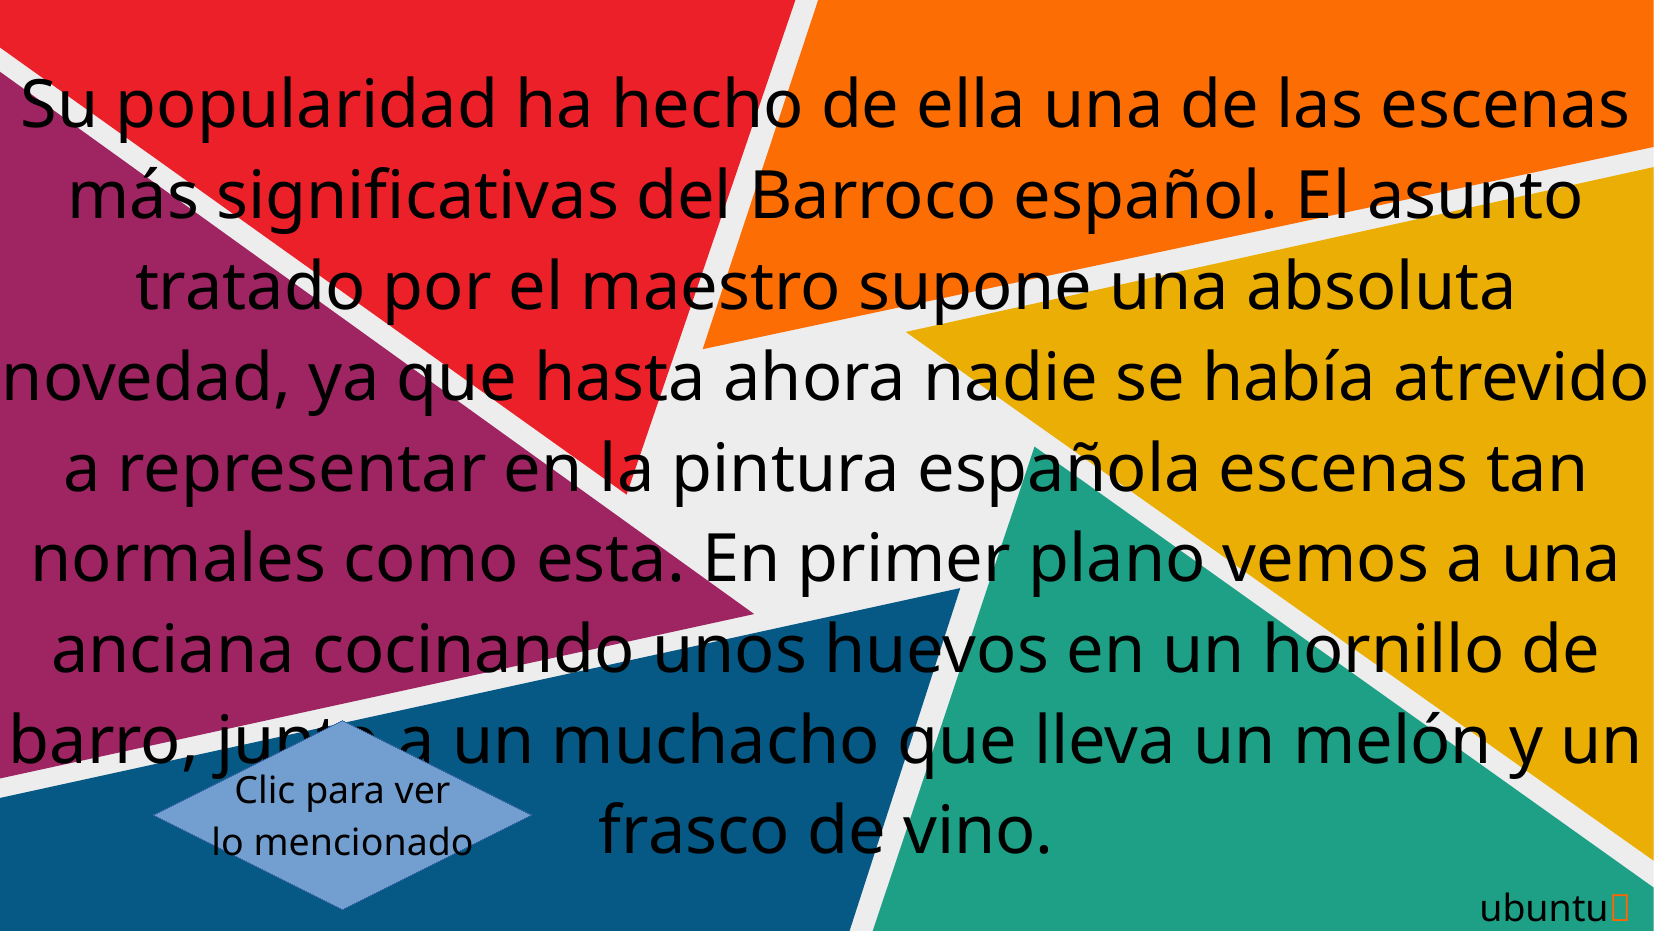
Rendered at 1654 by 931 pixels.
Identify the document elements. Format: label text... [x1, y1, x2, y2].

text_box Clic para ver lo mencionado [153, 720, 532, 910]
text_box ubuntu [1464, 874, 1654, 931]
subtitle Su popularidad ha hecho de ella una de las escenas más significativas del Barroco español. El asunto tratado por el maestro supone una absoluta novedad, ya que hasta ahora nadie se había atrevido a representar en la pintura española escenas tan normales como esta. En primer plano vemos a una anciana cocinando unos huevos en un hornillo de barro, junto a un muchacho que lleva un melón y un frasco de vino. [0, 0, 1654, 931]
